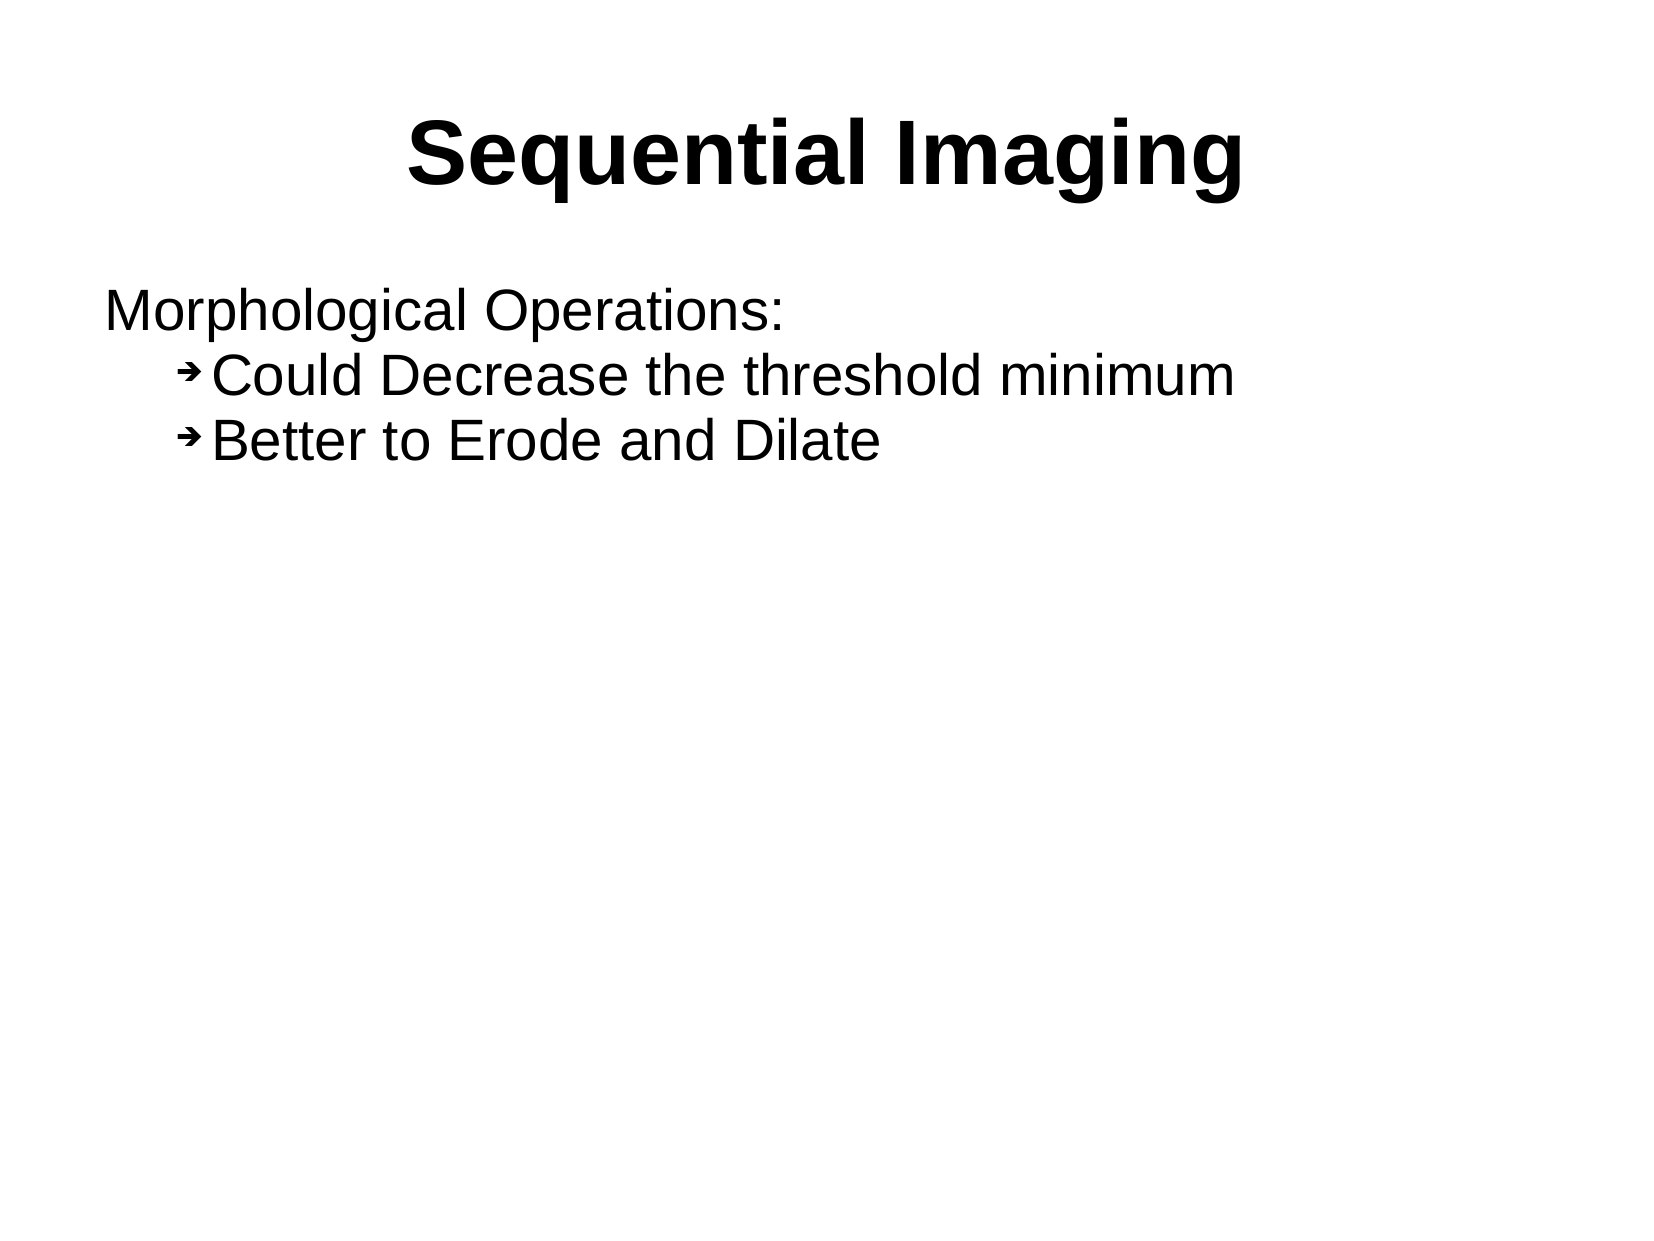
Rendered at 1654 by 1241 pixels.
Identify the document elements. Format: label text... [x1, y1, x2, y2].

text_box Morphological Operations: Could Decrease the threshold minimum Better to Erode and Dilate [90, 270, 1591, 481]
title Sequential Imaging [82, 49, 1571, 257]
